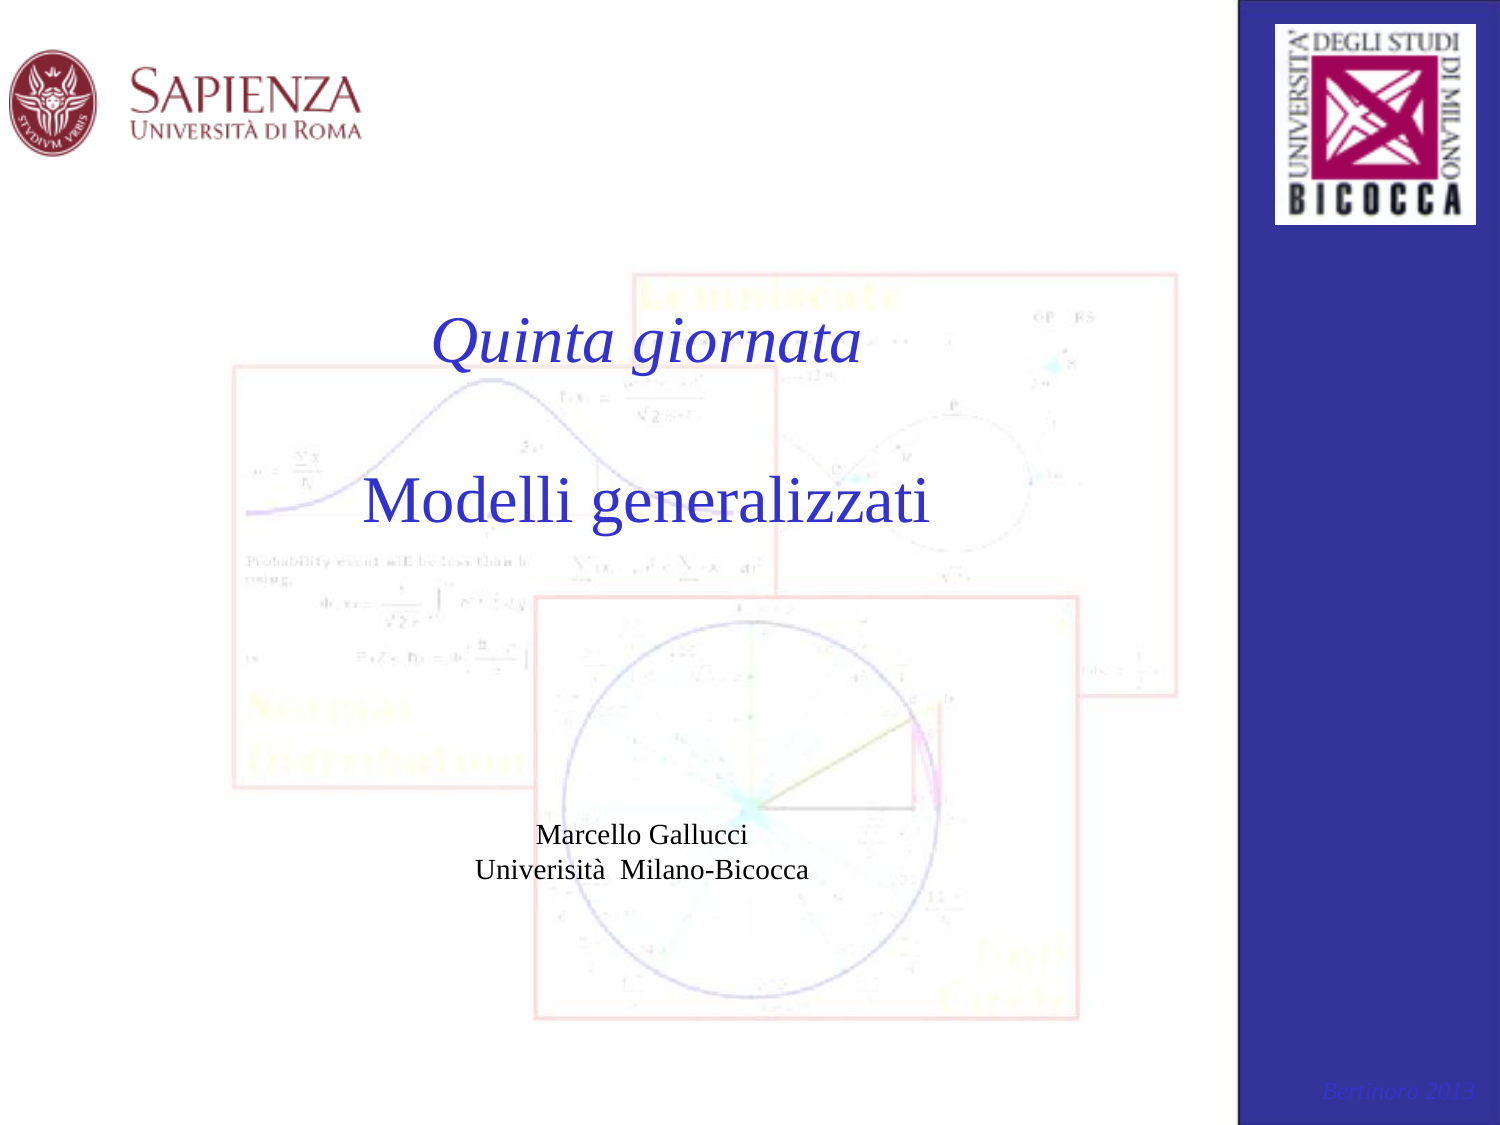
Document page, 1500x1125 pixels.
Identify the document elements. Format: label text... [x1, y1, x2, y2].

picture [0, 0, 1500, 1125]
title Quinta giornata Modelli generalizzati [47, 288, 1248, 704]
text_box Bertinoro 2013 [600, 1066, 1491, 1113]
text_box Marcello Gallucci Univerisità Milano-Bicocca [23, 799, 1262, 900]
